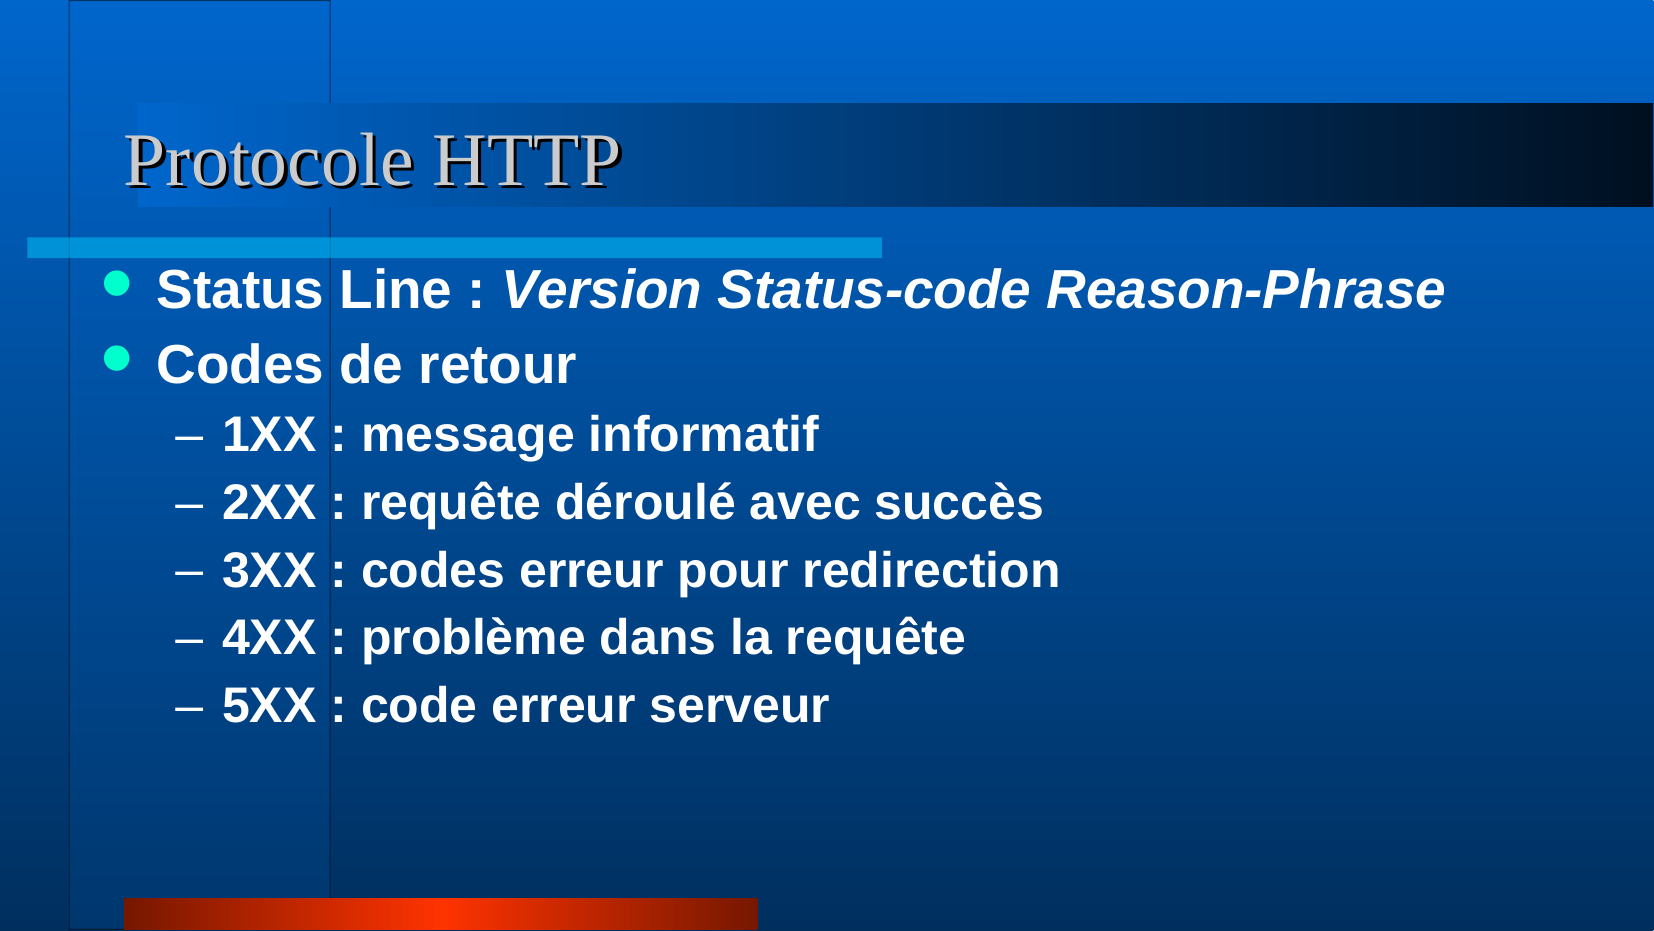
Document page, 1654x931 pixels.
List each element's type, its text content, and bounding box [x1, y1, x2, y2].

list Status Line : Version Status-code Reason-Phrase Codes de retour 1XX : message informatif 2XX : requête déroulé avec succès 3XX : codes erreur pour redirection 4XX : problème dans la requête 5XX : code erreur serveur [100, 258, 1506, 886]
title Protocole HTTP [123, 62, 1530, 258]
